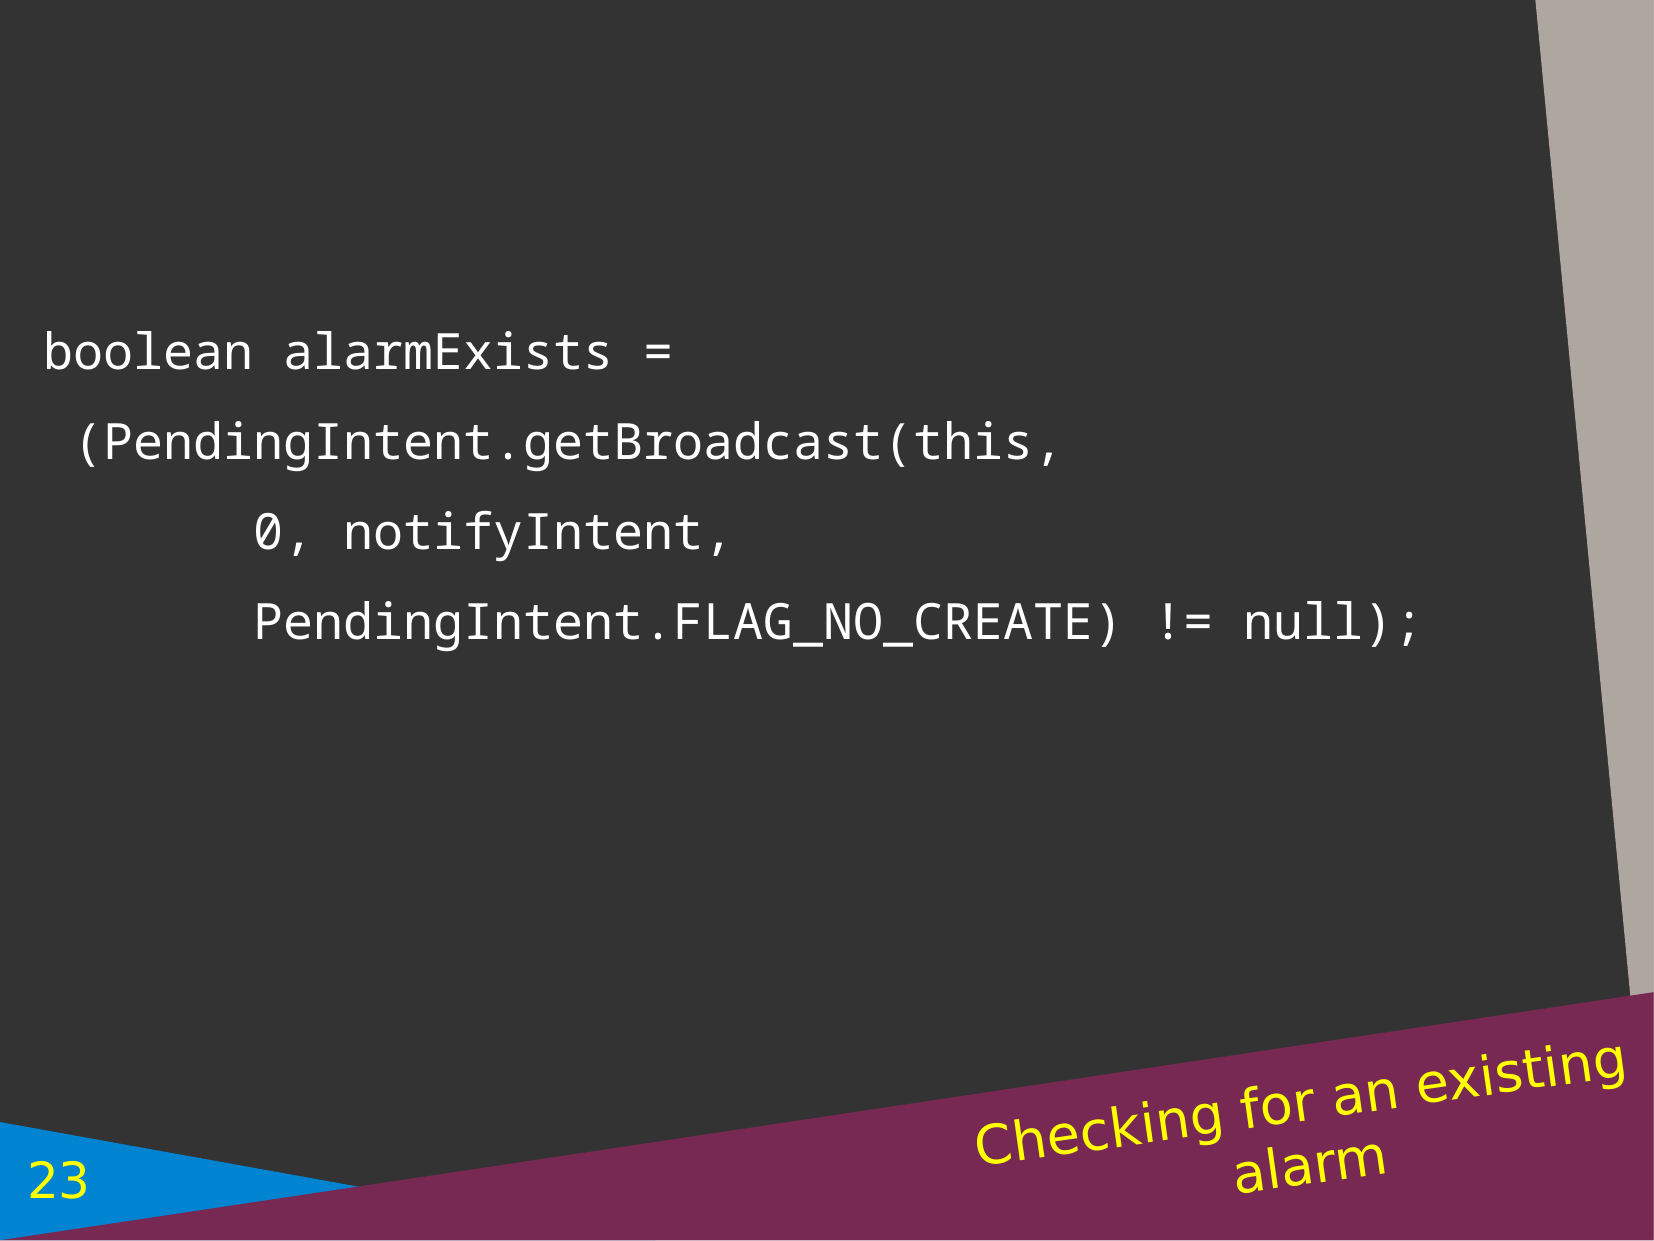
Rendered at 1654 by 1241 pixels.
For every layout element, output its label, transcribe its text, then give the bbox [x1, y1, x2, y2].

text_box boolean alarmExists = (PendingIntent.getBroadcast(this, 0, notifyIntent, PendingIntent.FLAG_NO_CREATE) != null); [28, 215, 1467, 721]
title Checking for an existing alarm [956, 995, 1654, 1241]
